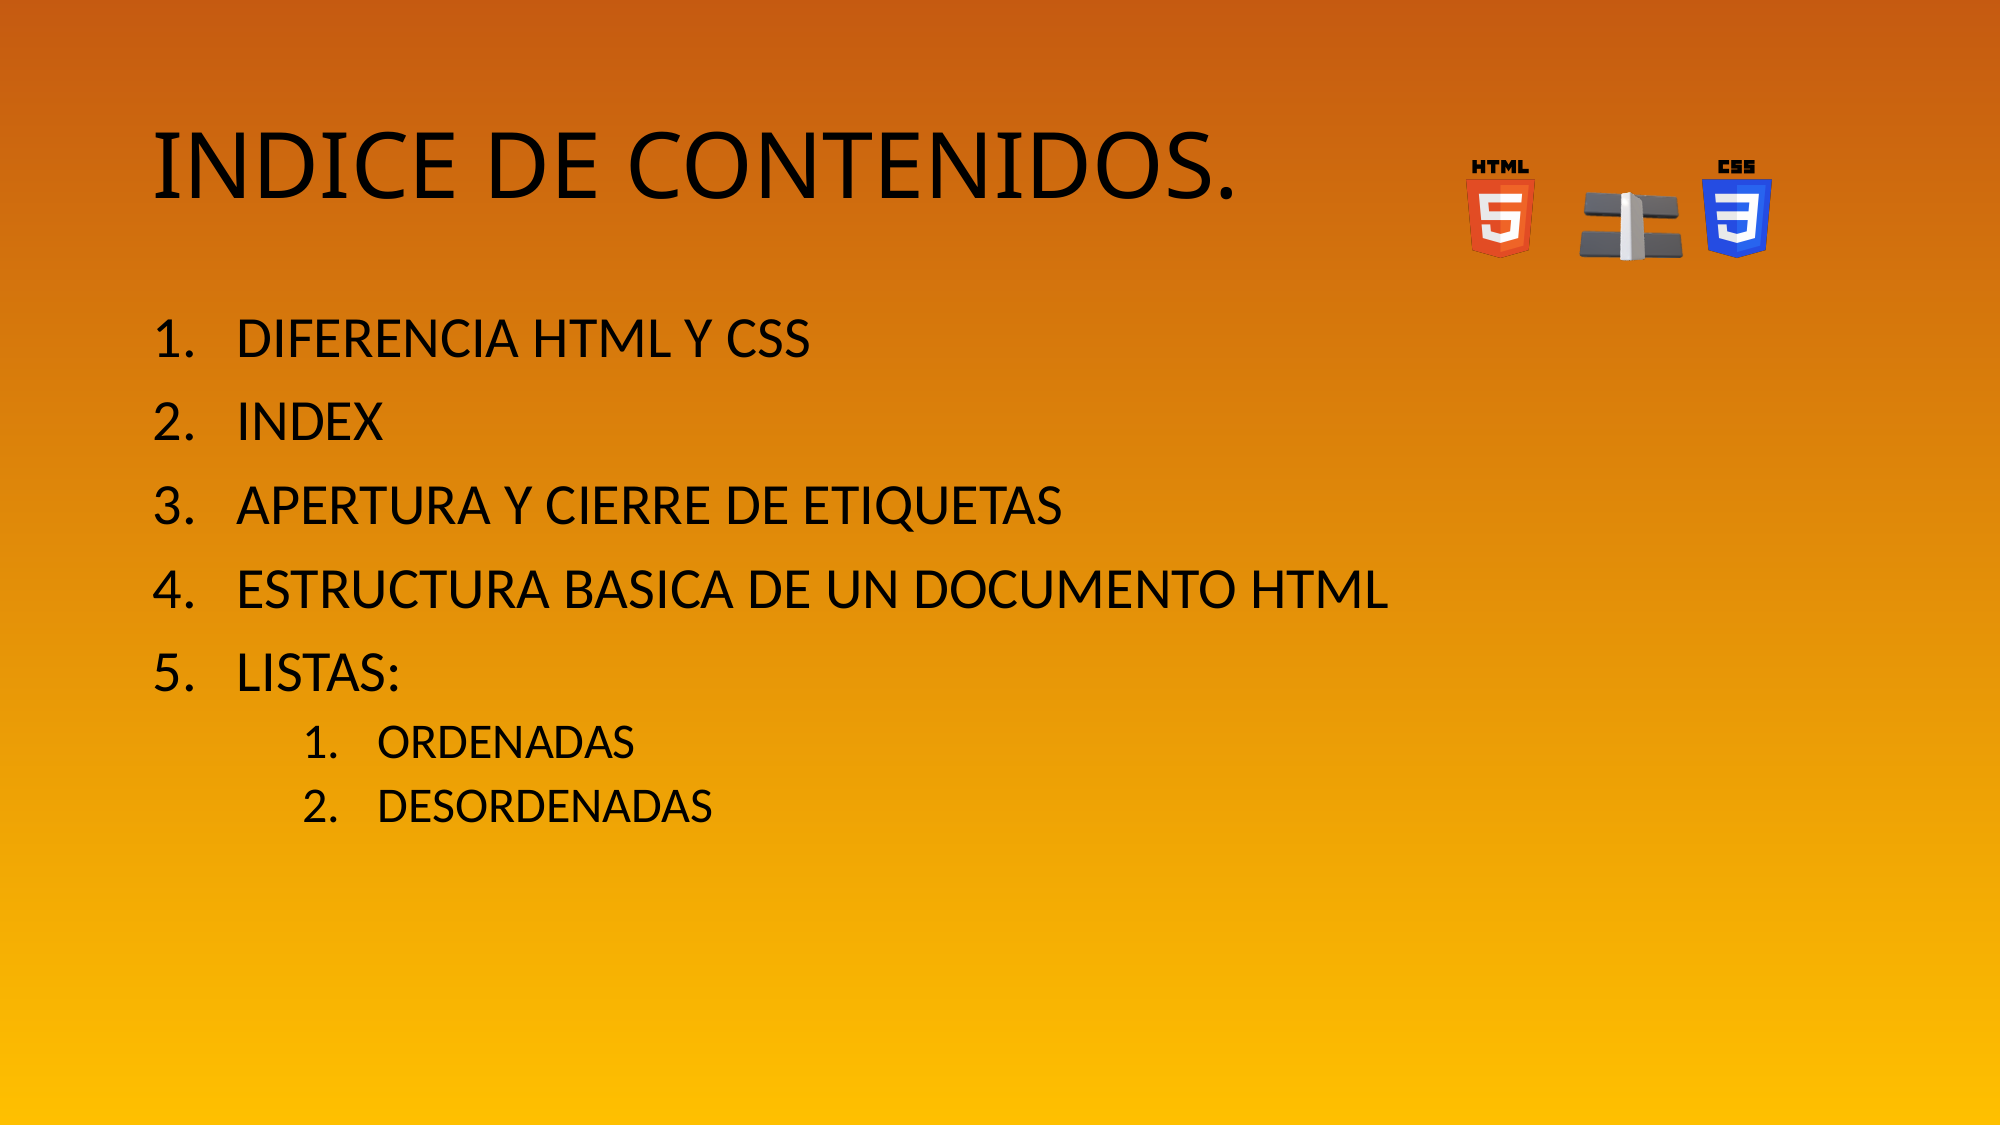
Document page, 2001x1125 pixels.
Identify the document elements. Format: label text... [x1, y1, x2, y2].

title INDICE DE CONTENIDOS. [137, 59, 1863, 278]
picture [1702, 160, 1772, 258]
picture [1466, 160, 1535, 258]
picture [1570, 182, 1695, 267]
list DIFERENCIA HTML Y CSS INDEX APERTURA Y CIERRE DE ETIQUETAS ESTRUCTURA BASICA DE UN DOCUMENTO HTML LISTAS: ORDENADAS DESORDENADAS [137, 299, 1863, 1014]
